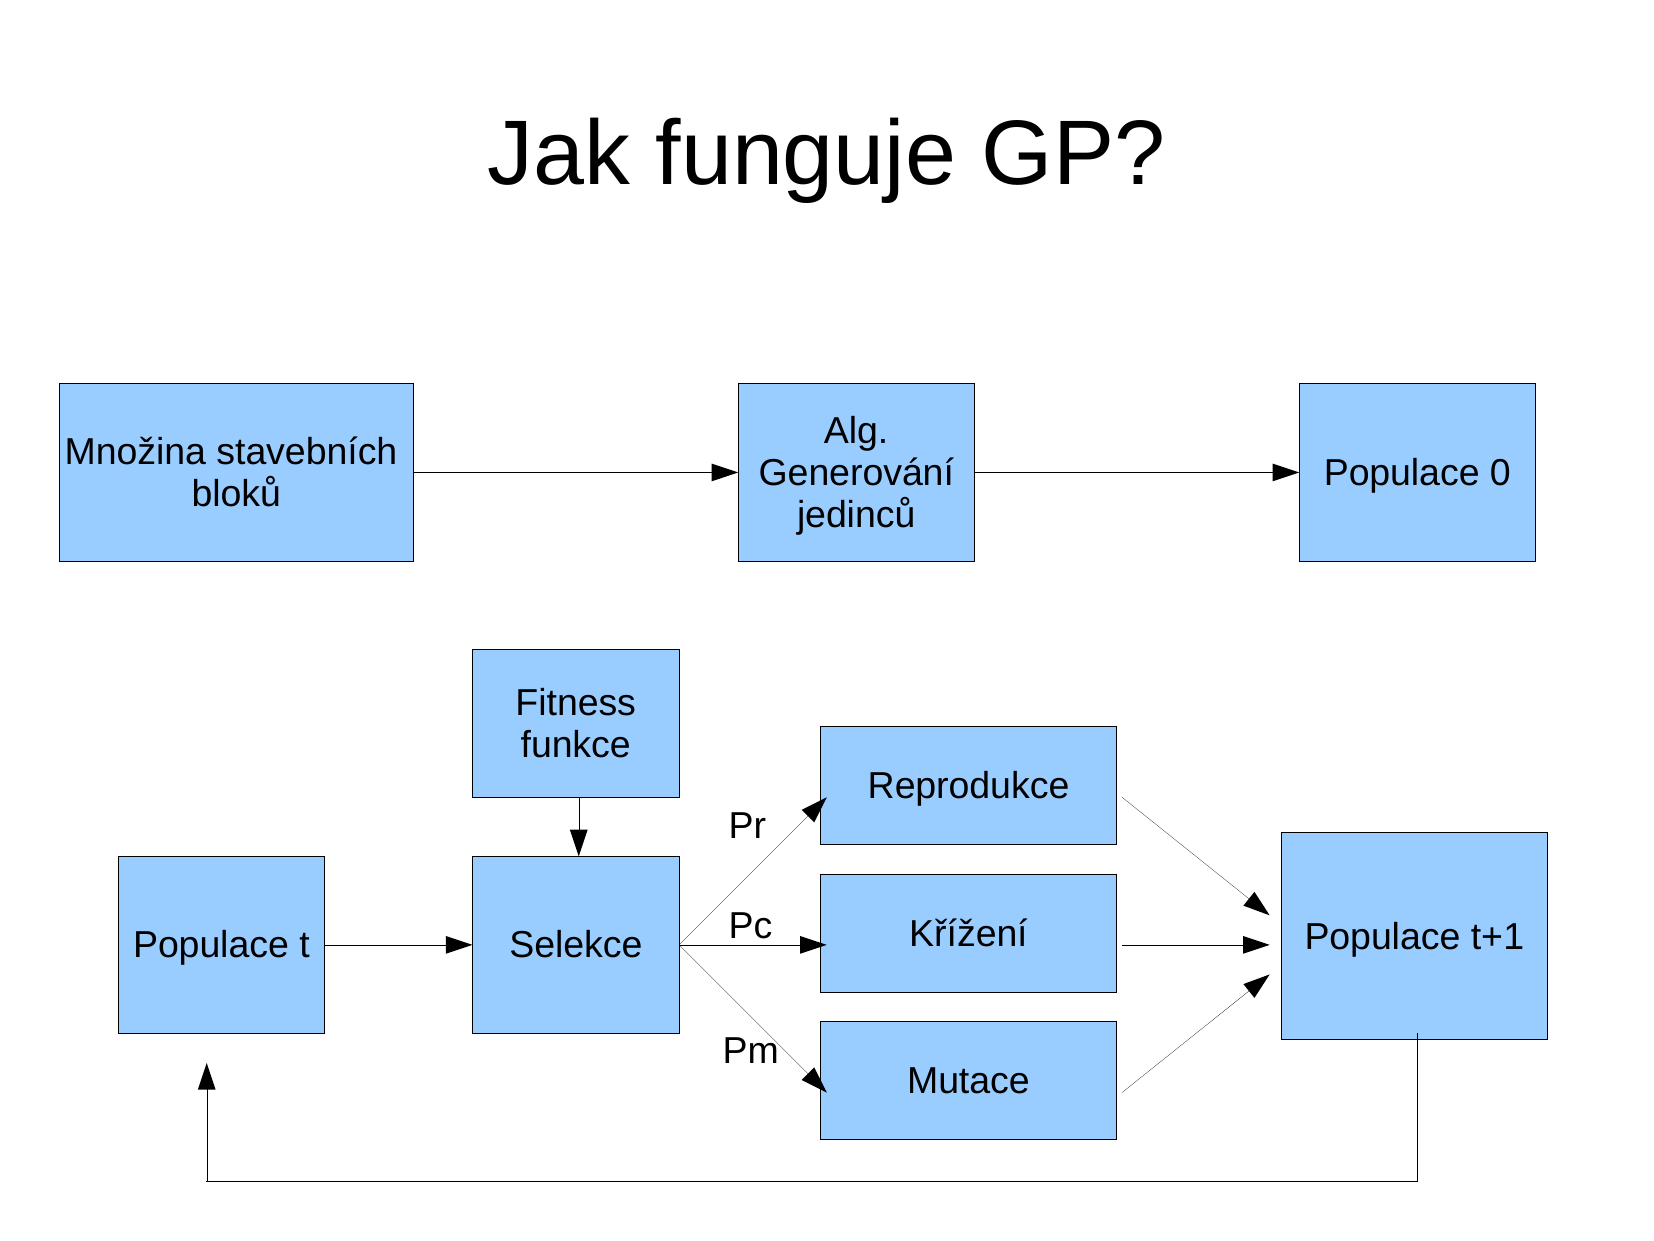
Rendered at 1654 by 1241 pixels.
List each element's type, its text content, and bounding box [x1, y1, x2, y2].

title Jak funguje GP? [82, 49, 1571, 257]
text_box Pc [713, 897, 788, 957]
text_box Populace t+1 [1281, 832, 1548, 1040]
text_box Selekce [472, 856, 680, 1034]
text_box Populace 0 [1299, 383, 1536, 562]
text_box Fitness funkce [472, 649, 680, 798]
text_box Křížení [820, 874, 1117, 993]
text_box Pm [707, 1021, 794, 1081]
text_box Pr [713, 797, 781, 857]
text_box Populace t [118, 856, 325, 1034]
text_box Reprodukce [820, 726, 1117, 845]
text_box Mutace [820, 1021, 1117, 1140]
text_box Množina stavebních bloků [59, 383, 414, 562]
text_box Alg. Generování jedinců [738, 383, 975, 562]
